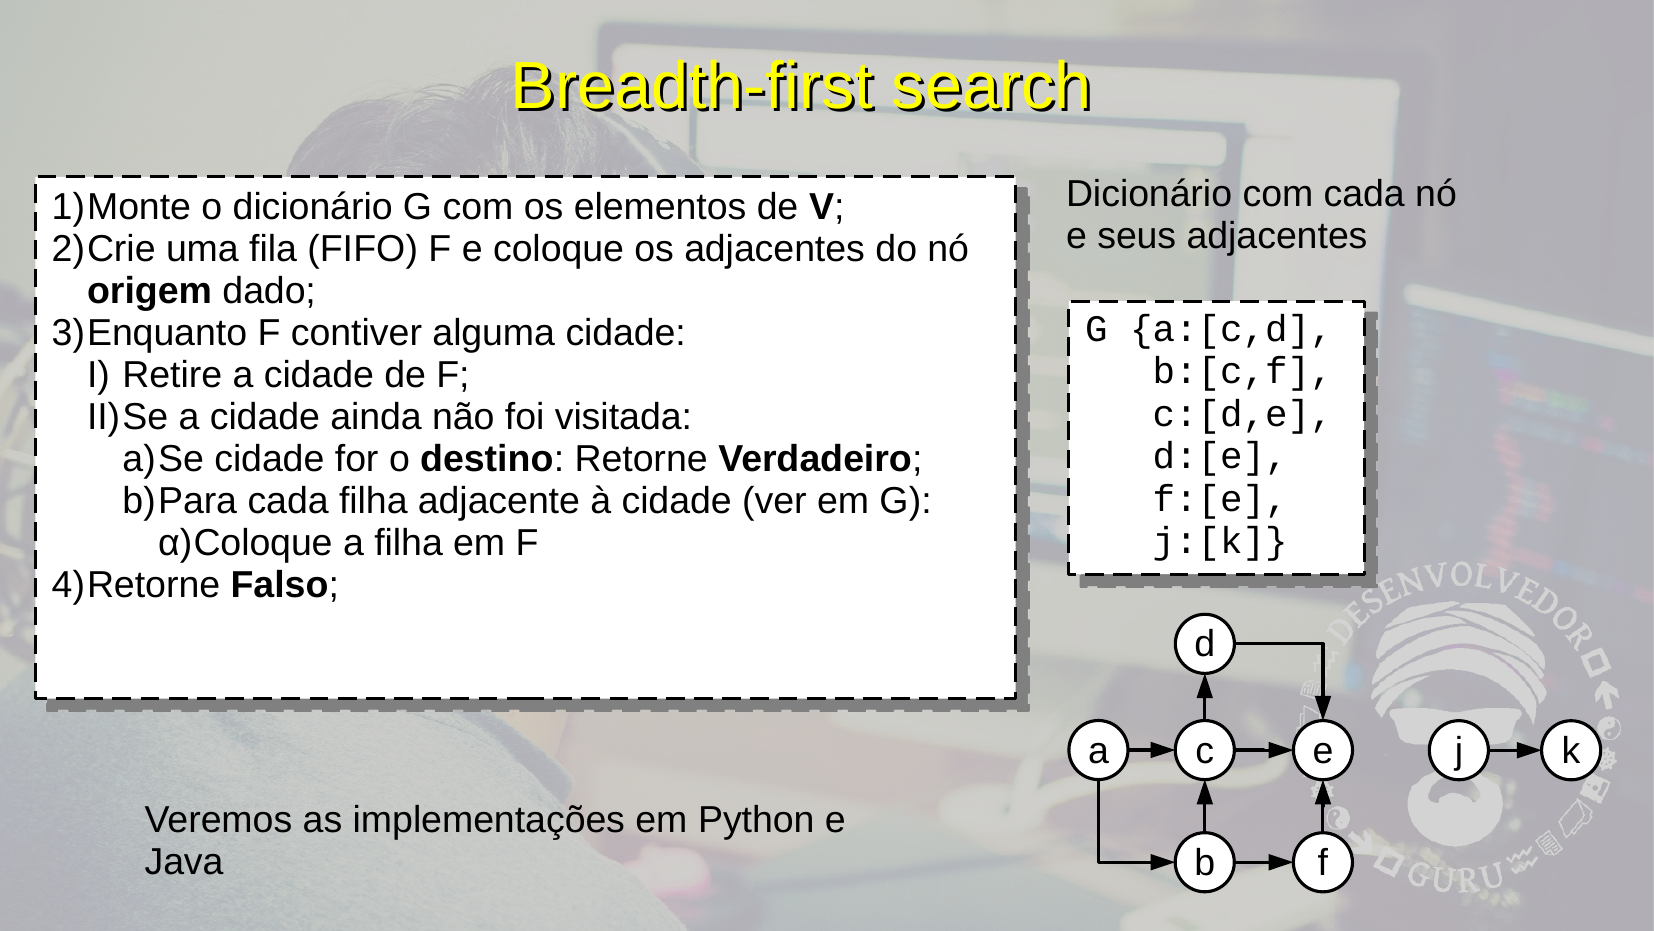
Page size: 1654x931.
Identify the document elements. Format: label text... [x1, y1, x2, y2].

text_box a [1068, 720, 1128, 780]
text_box c [1175, 720, 1235, 780]
text_box G {a:[c,d], b:[c,f], c:[d,e], d:[e], f:[e], j:[k]} [1068, 301, 1365, 575]
text_box Veremos as implementações em Python e Java [129, 791, 863, 891]
text_box f [1293, 832, 1353, 892]
text_box j [1429, 720, 1489, 780]
text_box Breadth-first search [496, 40, 1128, 130]
text_box Dicionário com cada nó e seus adjacentes [1051, 165, 1477, 272]
text_box e [1293, 720, 1353, 780]
text_box k [1541, 720, 1601, 780]
text_box Monte o dicionário G com os elementos de V; Crie uma fila (FIFO) F e coloque os adjacentes do nó origem dado; Enquanto F contiver alguma cidade: Retire a cidade de F; Se a cidade ainda não foi visitada: Se cidade for o destino: Retorne Verdadeiro; Para cada filha adjacente à cidade (ver em G): Coloque a filha em F Retorne Falso; [35, 176, 1016, 699]
text_box b [1175, 832, 1235, 892]
text_box d [1175, 614, 1235, 674]
